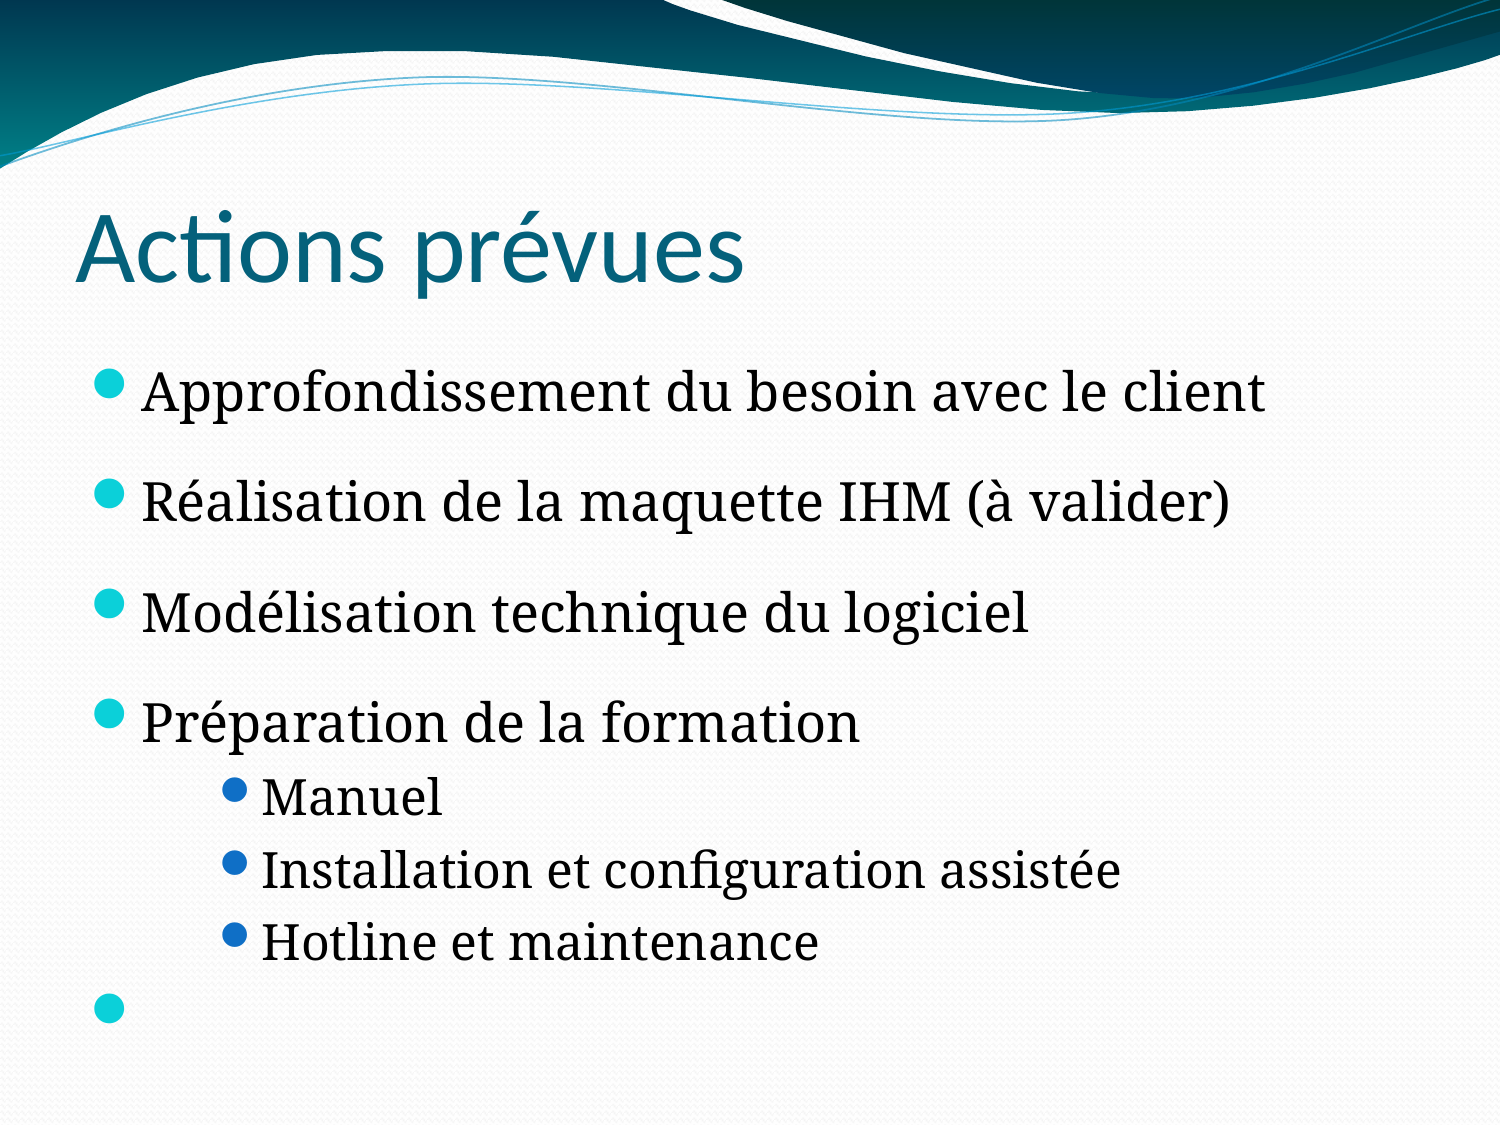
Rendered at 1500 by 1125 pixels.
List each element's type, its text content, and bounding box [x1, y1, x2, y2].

list Approfondissement du besoin avec le client Réalisation de la maquette IHM (à valider) Modélisation technique du logiciel Préparation de la formation Manuel Installation et configuration assistée Hotline et maintenance [75, 317, 1426, 1038]
title Actions prévues [75, 115, 1426, 304]
